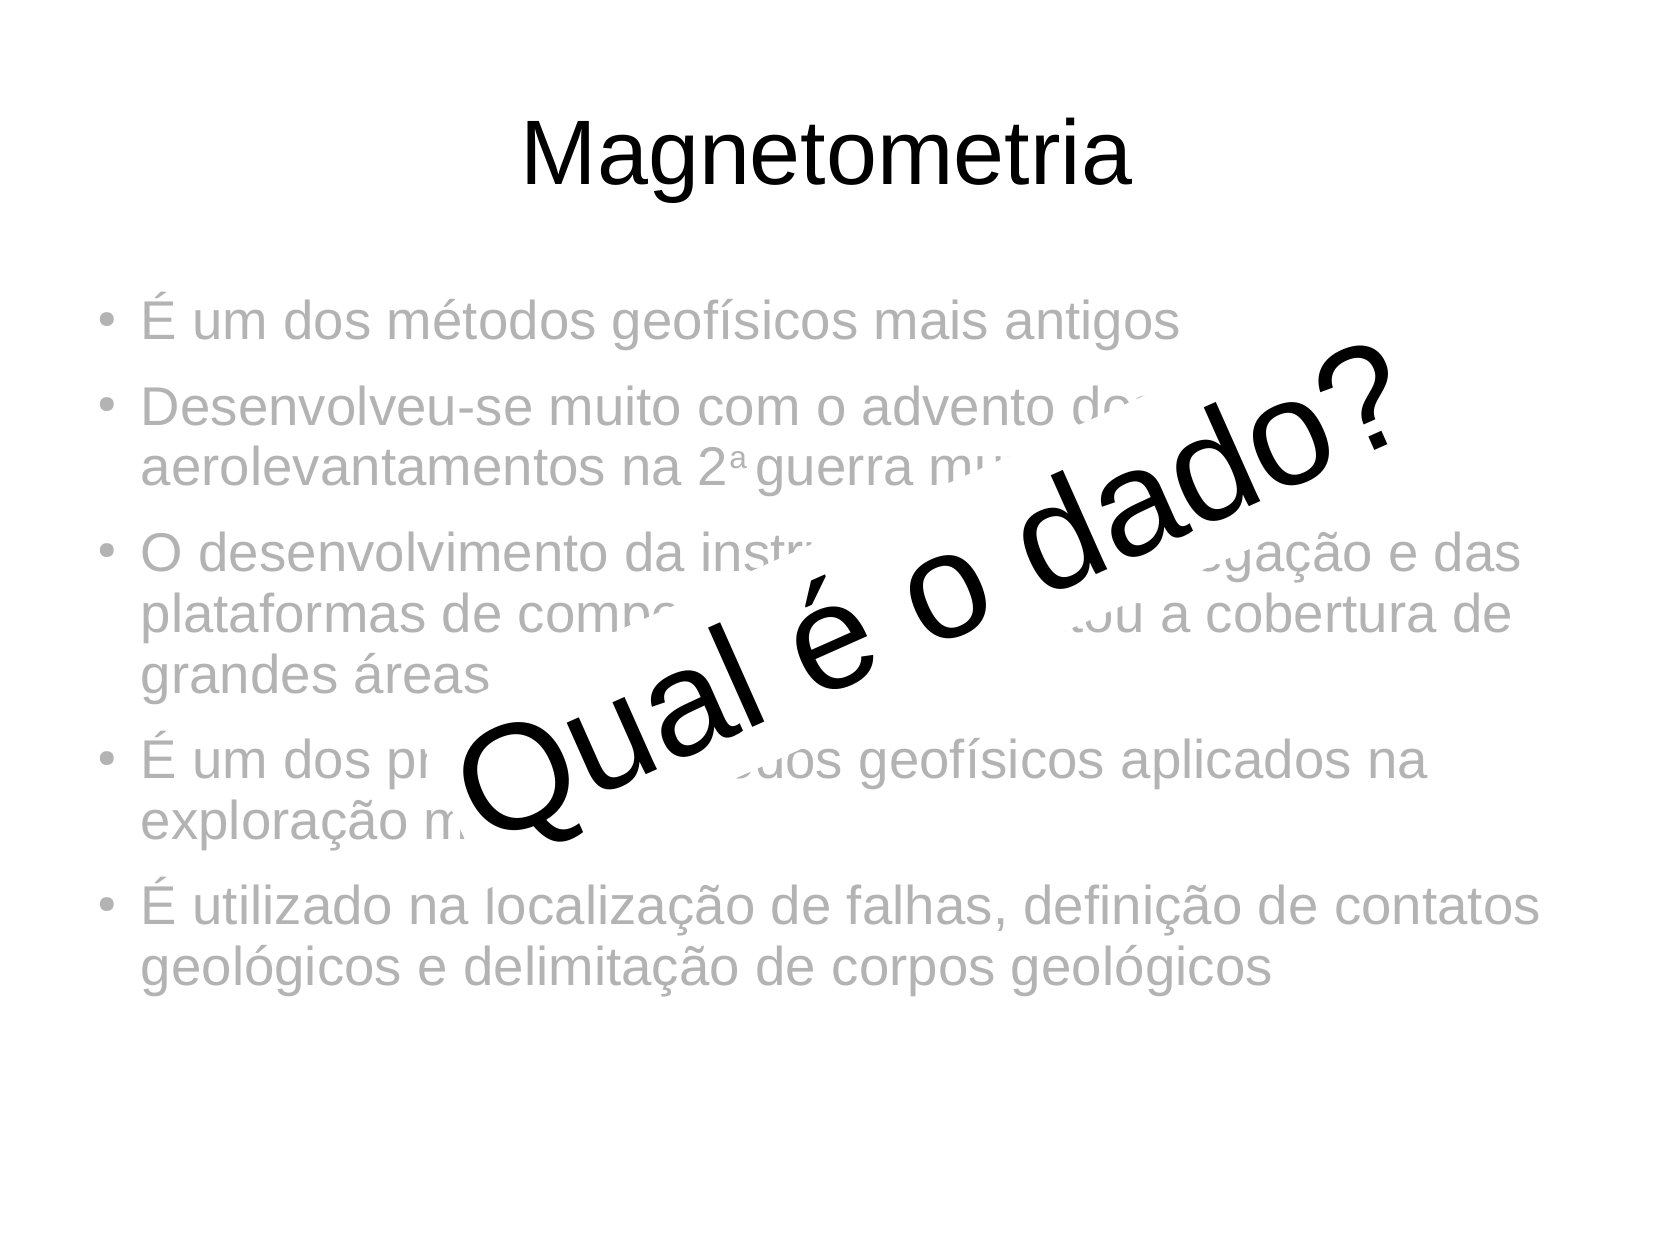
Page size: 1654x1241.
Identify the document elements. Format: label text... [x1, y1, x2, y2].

title Magnetometria [82, 49, 1571, 256]
text_box Qual é o dado? [412, 291, 1452, 890]
text_box [66, 256, 1571, 1035]
